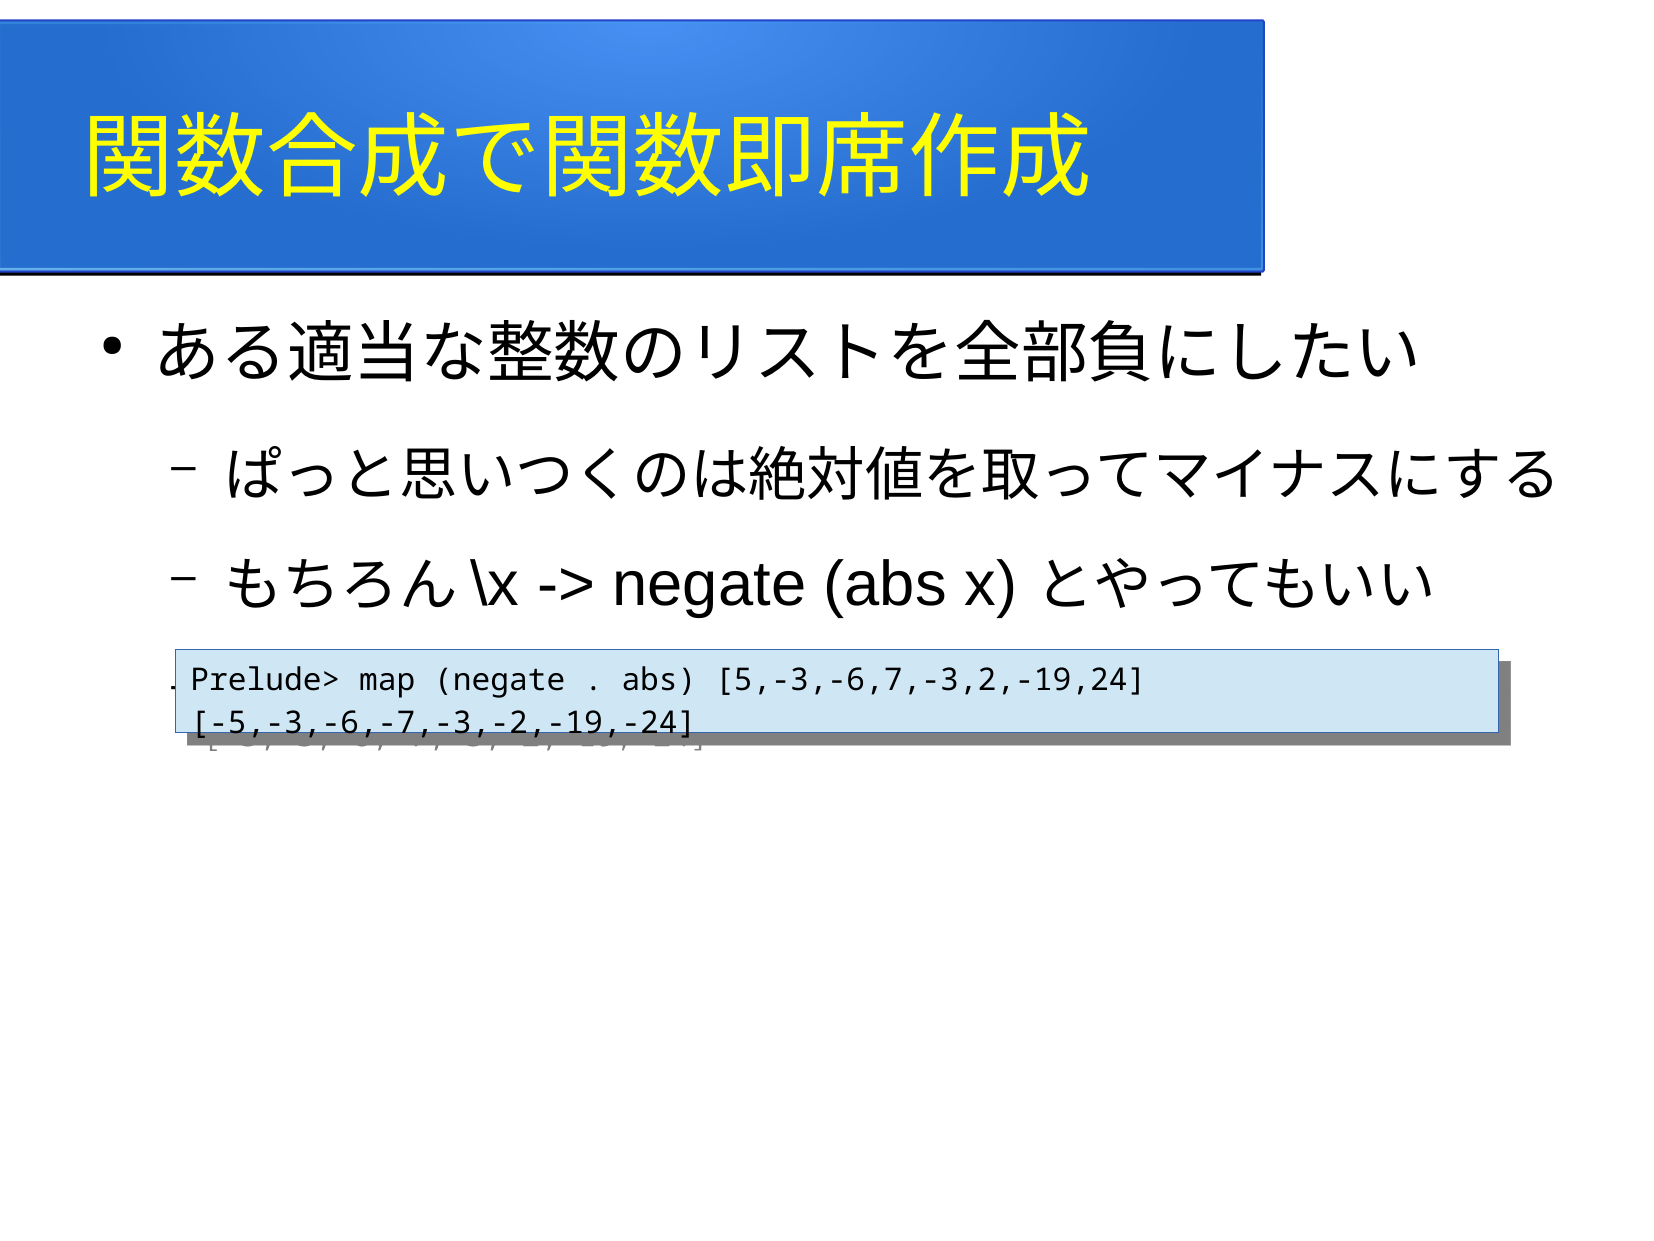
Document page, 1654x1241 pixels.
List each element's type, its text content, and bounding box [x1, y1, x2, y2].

list ある適当な整数のリストを全部負にしたい ぱっと思いつくのは絶対値を取ってマイナスにする もちろん \x -> negate (abs x) とやってもいい けどこっちのほうがずっと簡単 [82, 299, 1571, 1099]
title 関数合成で関数即席作成 [82, 47, 1235, 252]
text_box Prelude> map (negate . abs) [5,-3,-6,7,-3,2,-19,24] [-5,-3,-6,-7,-3,-2,-19,-24] [175, 649, 1499, 733]
